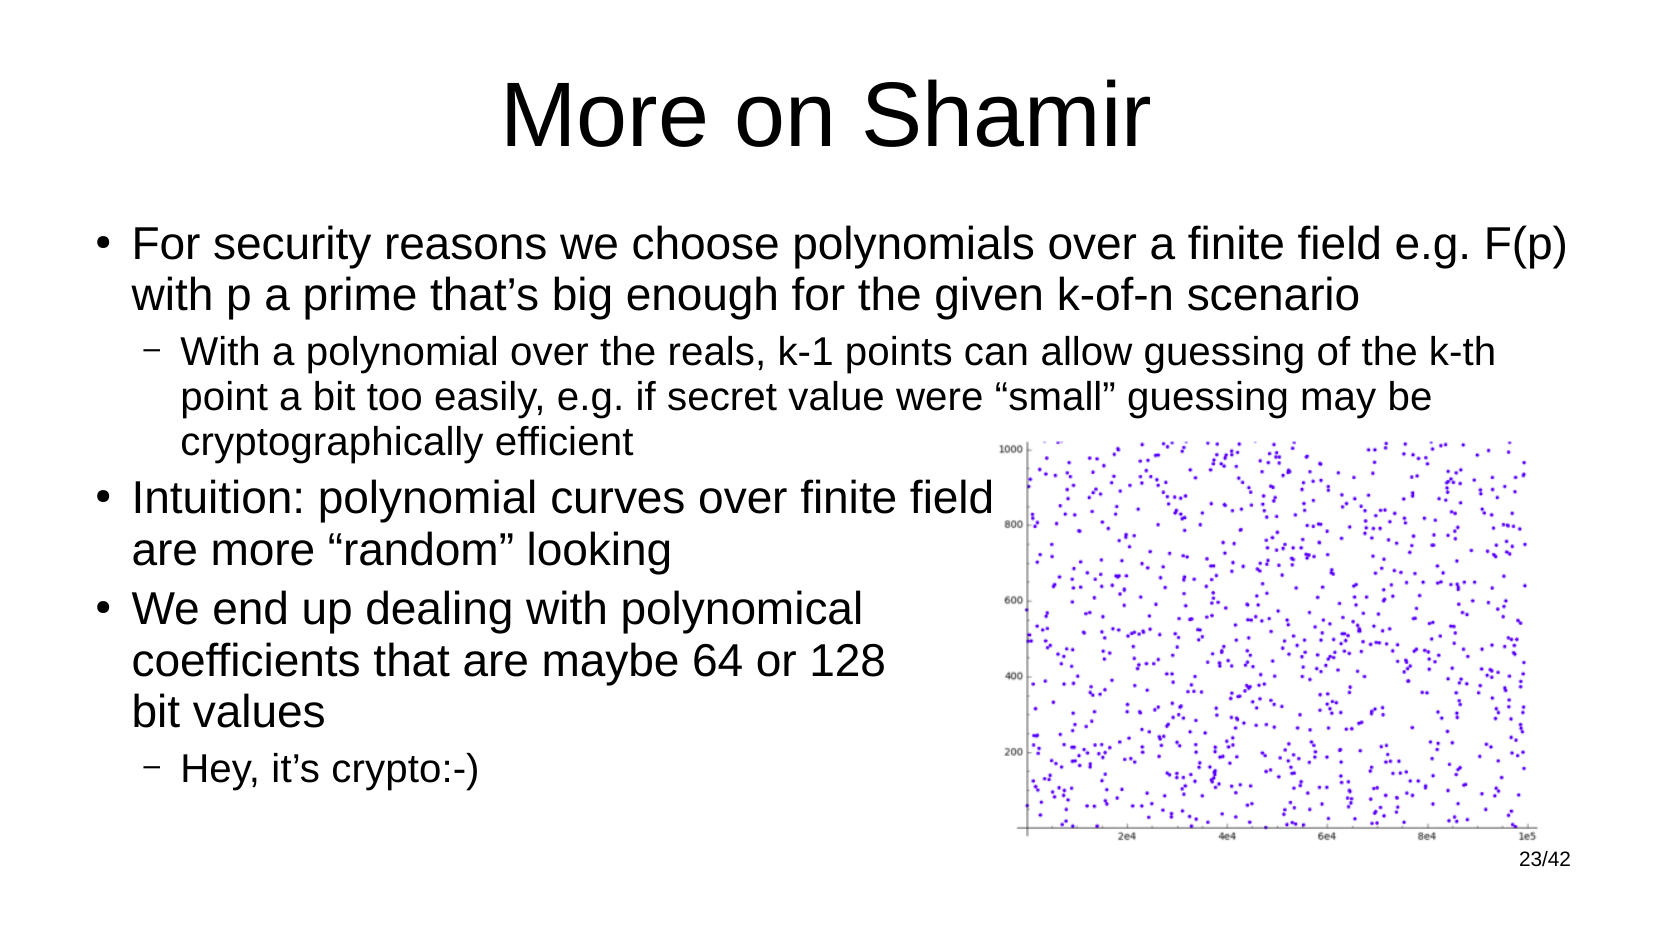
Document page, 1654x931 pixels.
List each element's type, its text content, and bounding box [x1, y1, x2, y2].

picture [991, 435, 1544, 849]
title More on Shamir [82, 37, 1571, 193]
list For security reasons we choose polynomials over a finite field e.g. F(p) with p a prime that’s big enough for the given k-of-n scenario With a polynomial over the reals, k-1 points can allow guessing of the k-th point a bit too easily, e.g. if secret value were “small” guessing may be cryptographically efficient Intuition: polynomial curves over finite fields are more “random” looking We end up dealing with polynomical coefficients that are maybe 64 or 128 bit values Hey, it’s crypto:-) [82, 217, 1571, 792]
